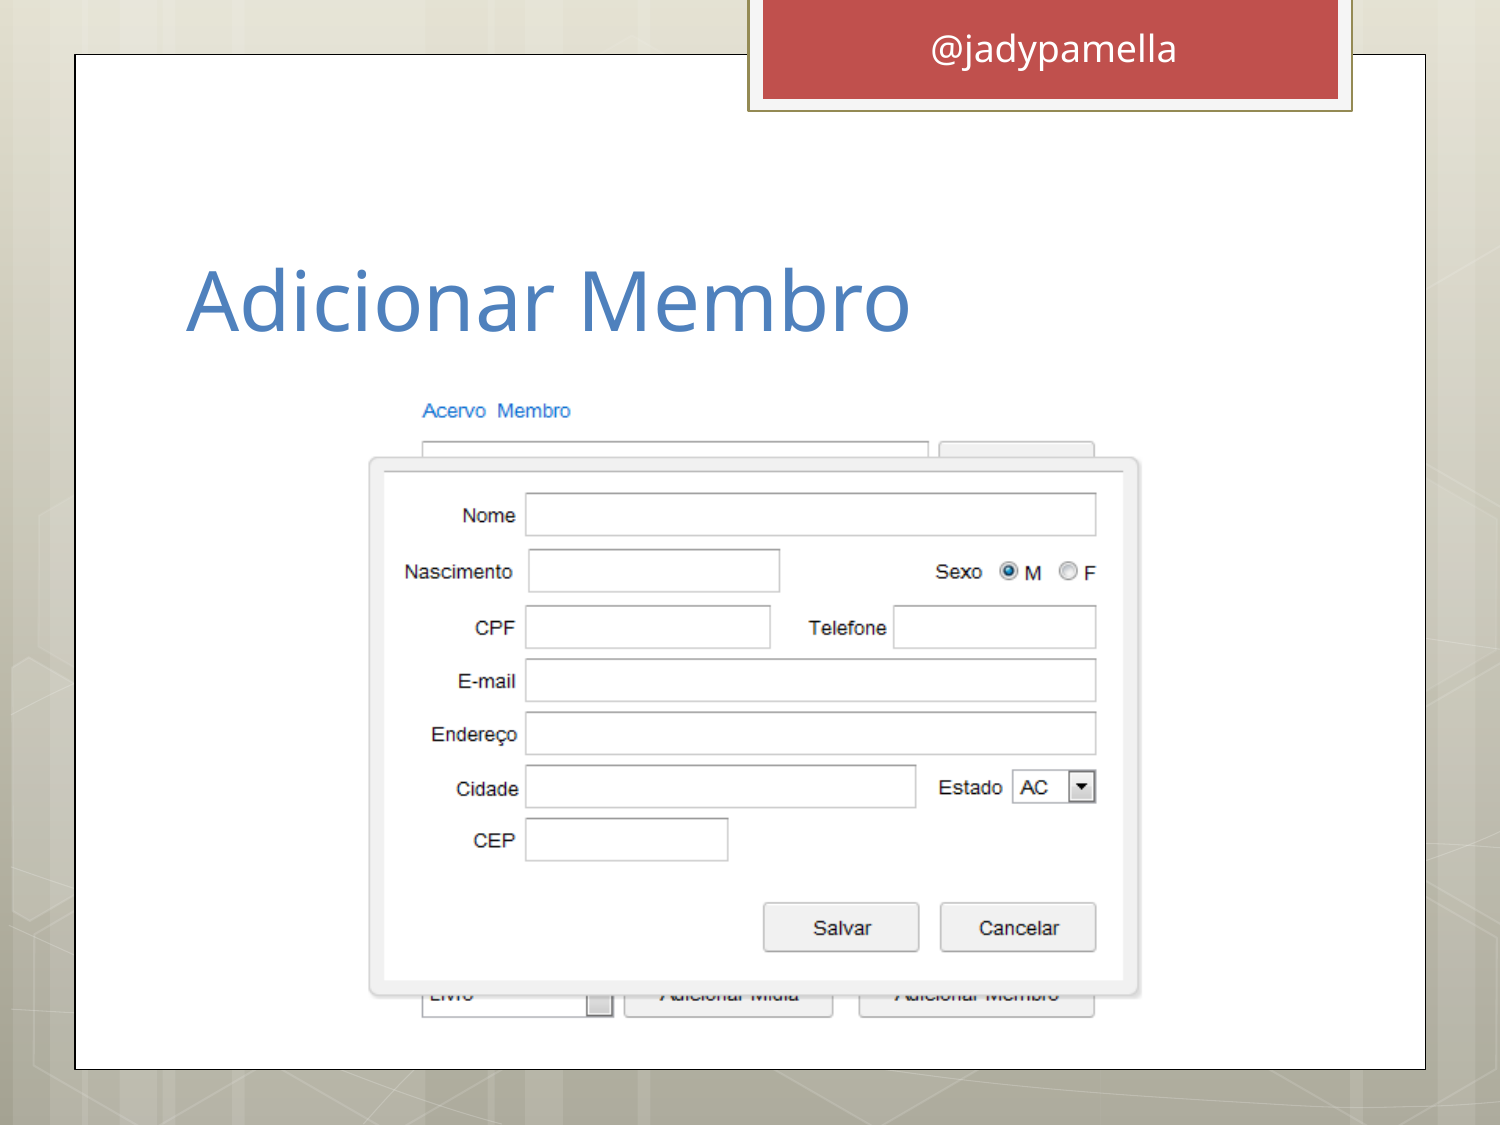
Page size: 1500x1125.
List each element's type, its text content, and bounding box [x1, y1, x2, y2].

title Adicionar Membro [171, 168, 1324, 357]
picture [339, 385, 1161, 1041]
text_box @jadypamella [915, 17, 1211, 79]
